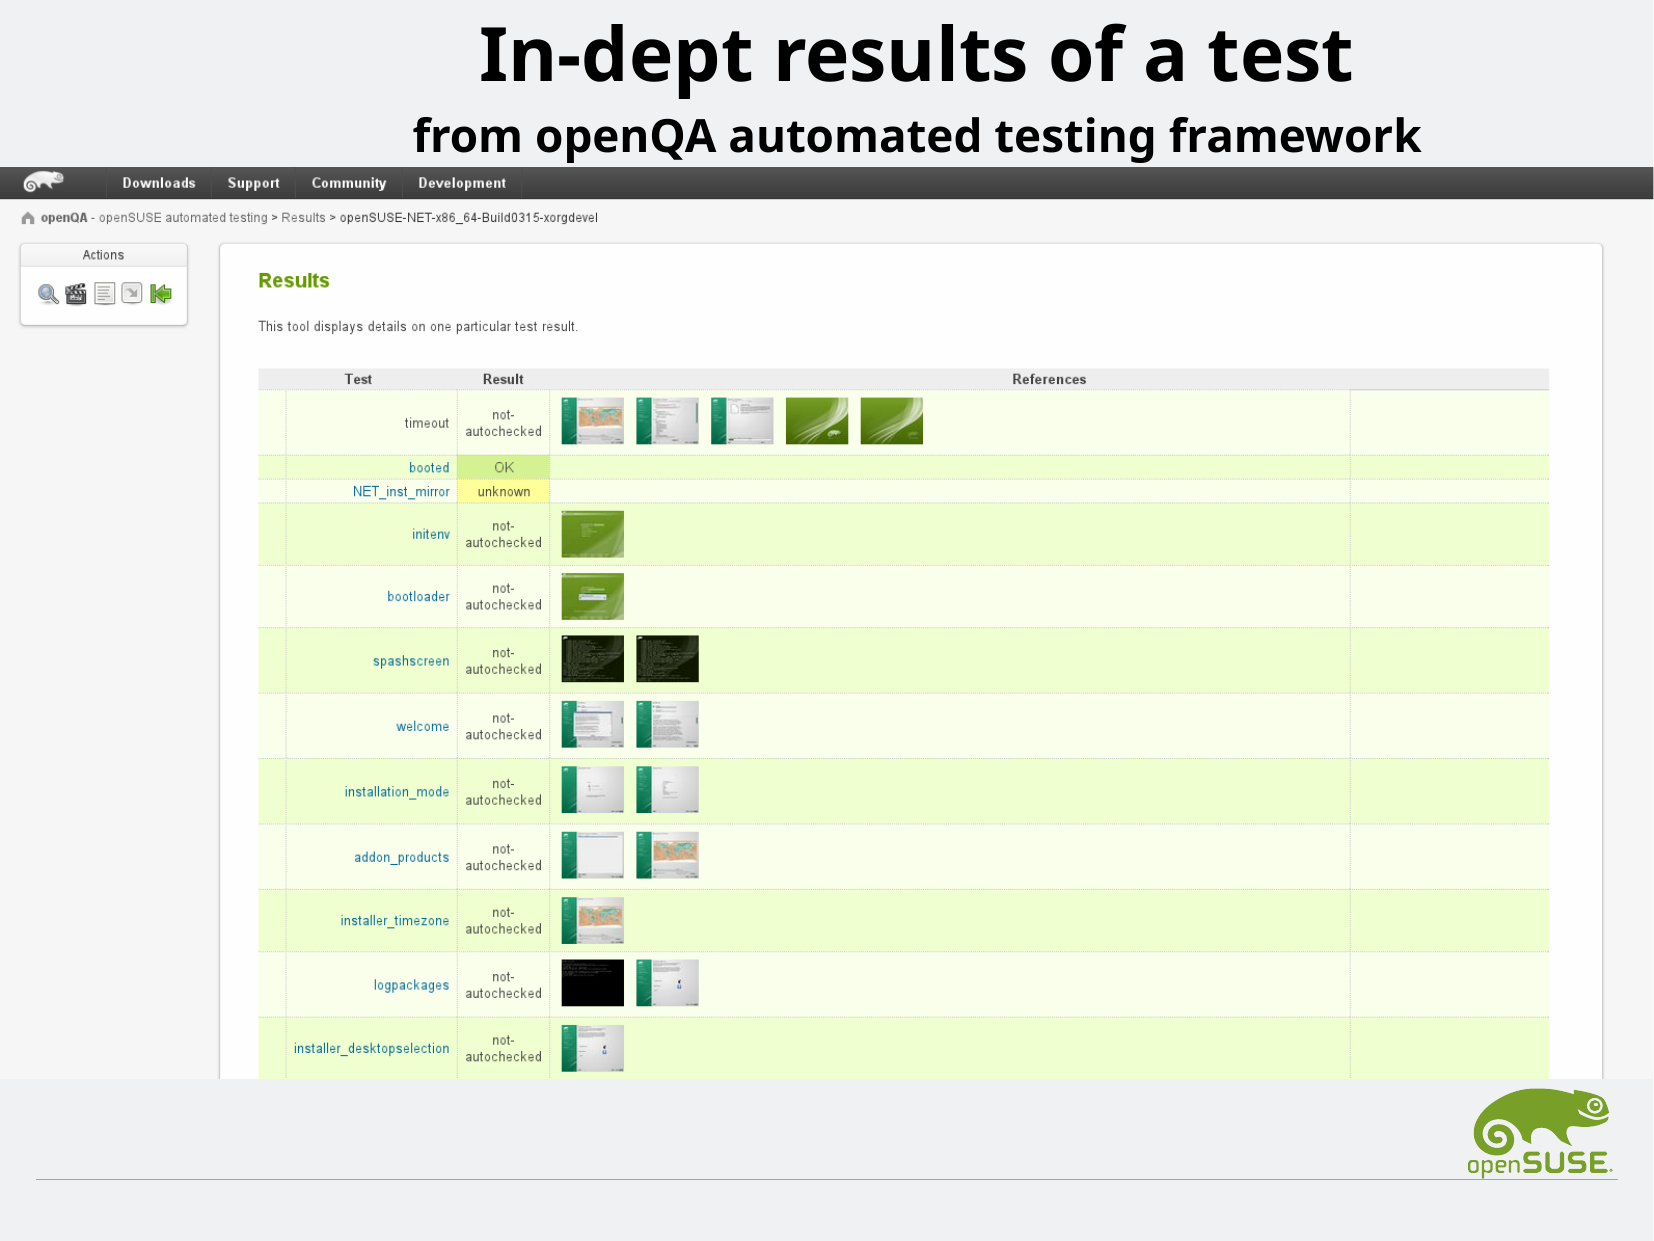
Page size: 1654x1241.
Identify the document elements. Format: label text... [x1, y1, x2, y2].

title In-dept results of a test from openQA automated testing framework [412, 0, 1489, 188]
picture [0, 0, 1654, 1241]
